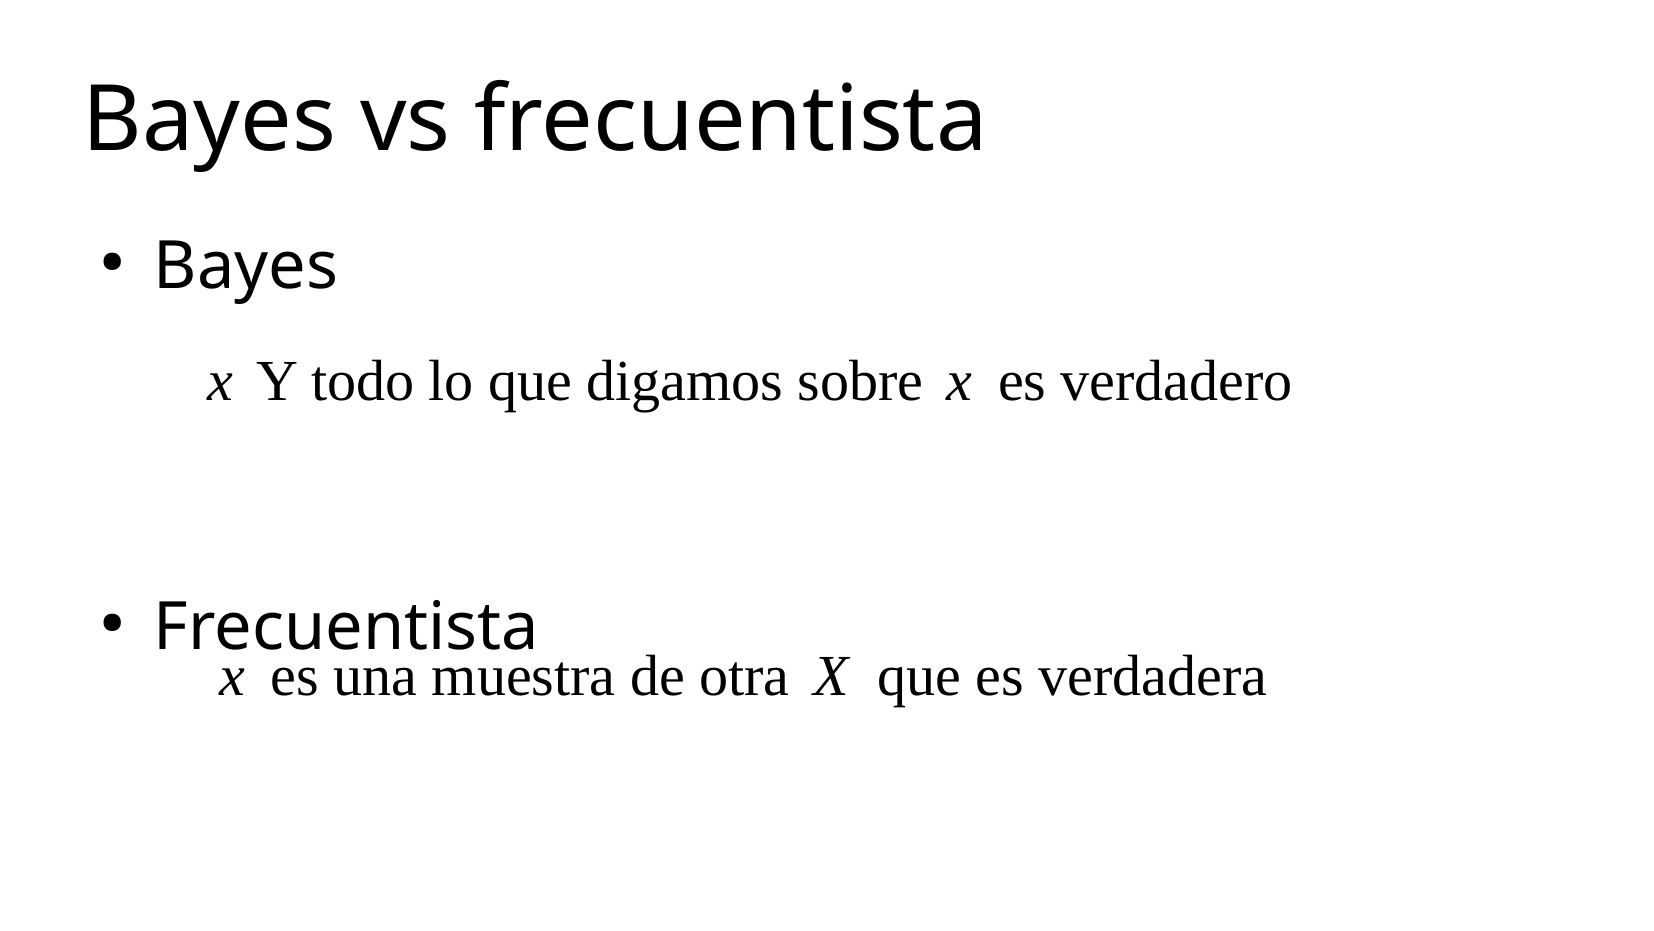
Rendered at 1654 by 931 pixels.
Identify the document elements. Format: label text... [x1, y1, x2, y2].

chart [197, 349, 1300, 414]
chart [209, 644, 1276, 709]
title Bayes vs frecuentista [82, 37, 1571, 193]
list Bayes Frecuentista [82, 217, 1571, 758]
